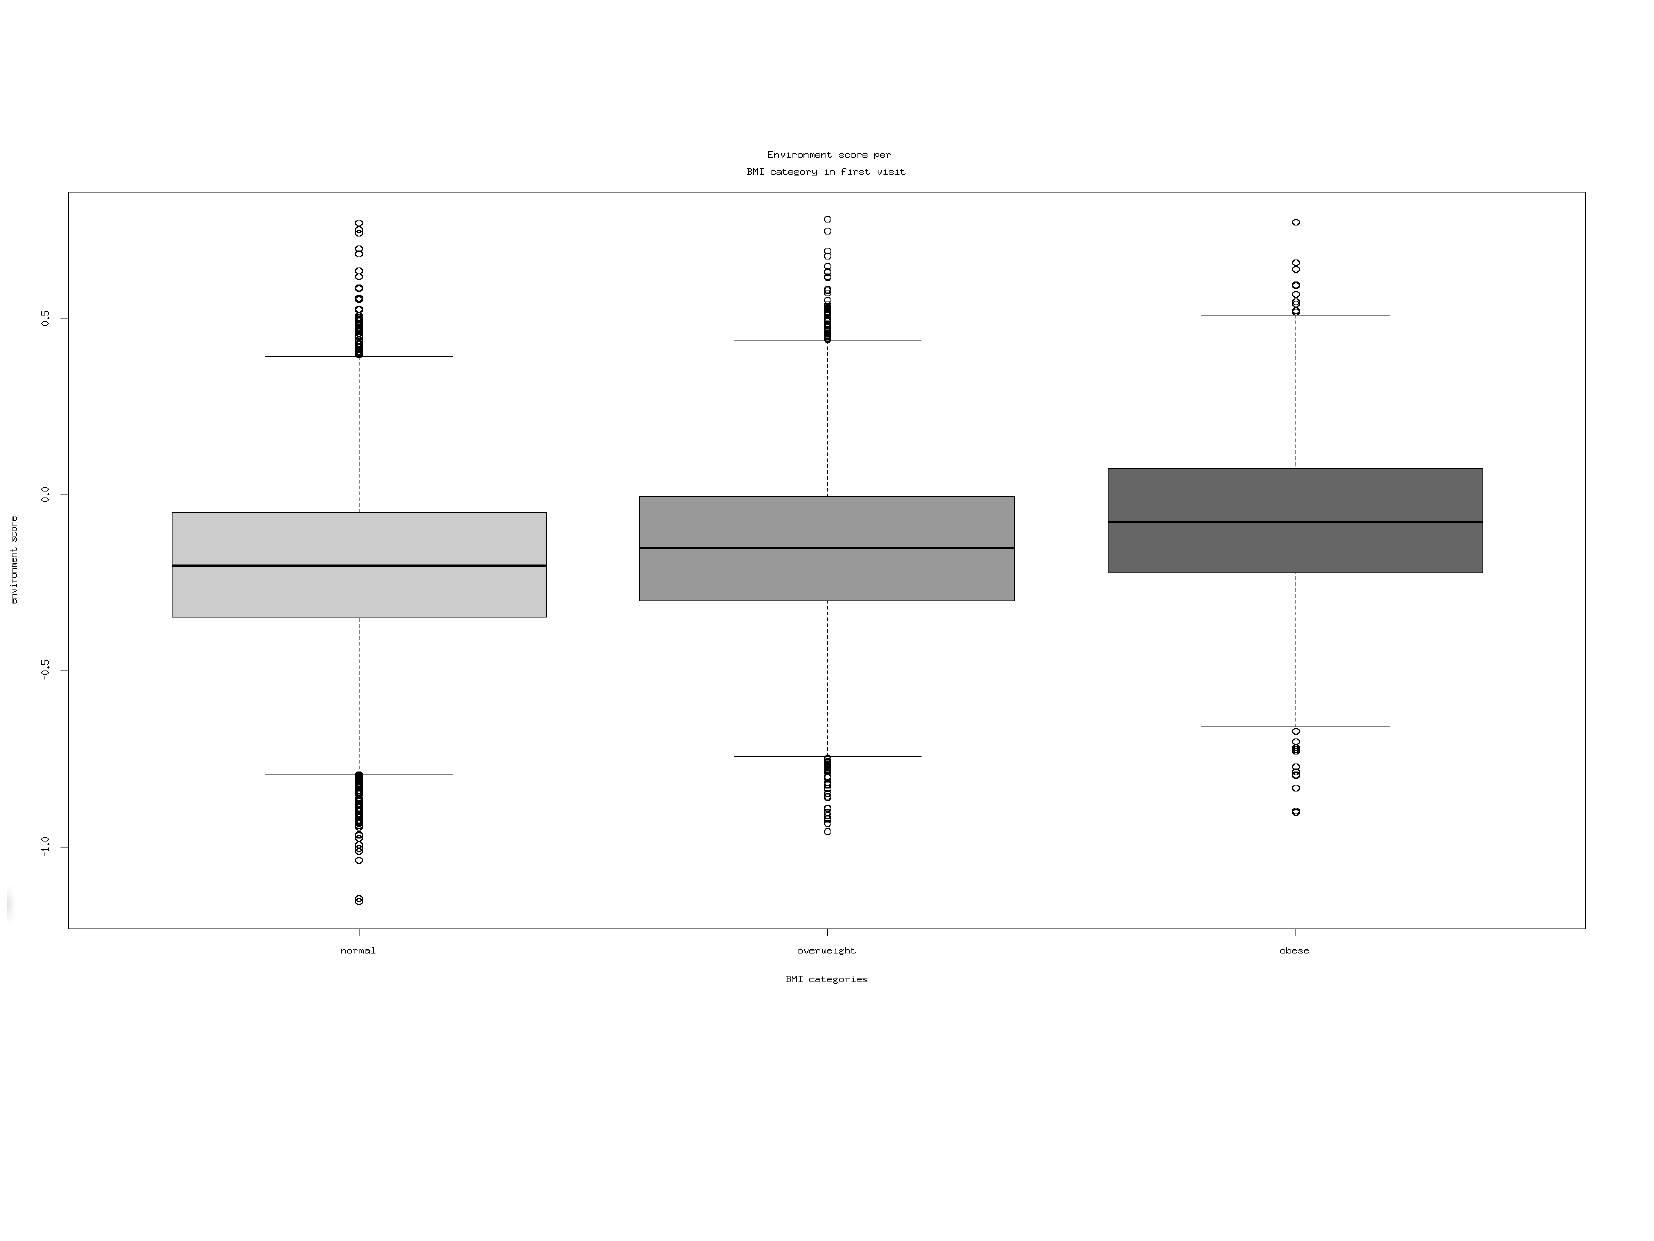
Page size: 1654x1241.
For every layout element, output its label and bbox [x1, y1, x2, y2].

picture [7, 139, 1611, 991]
